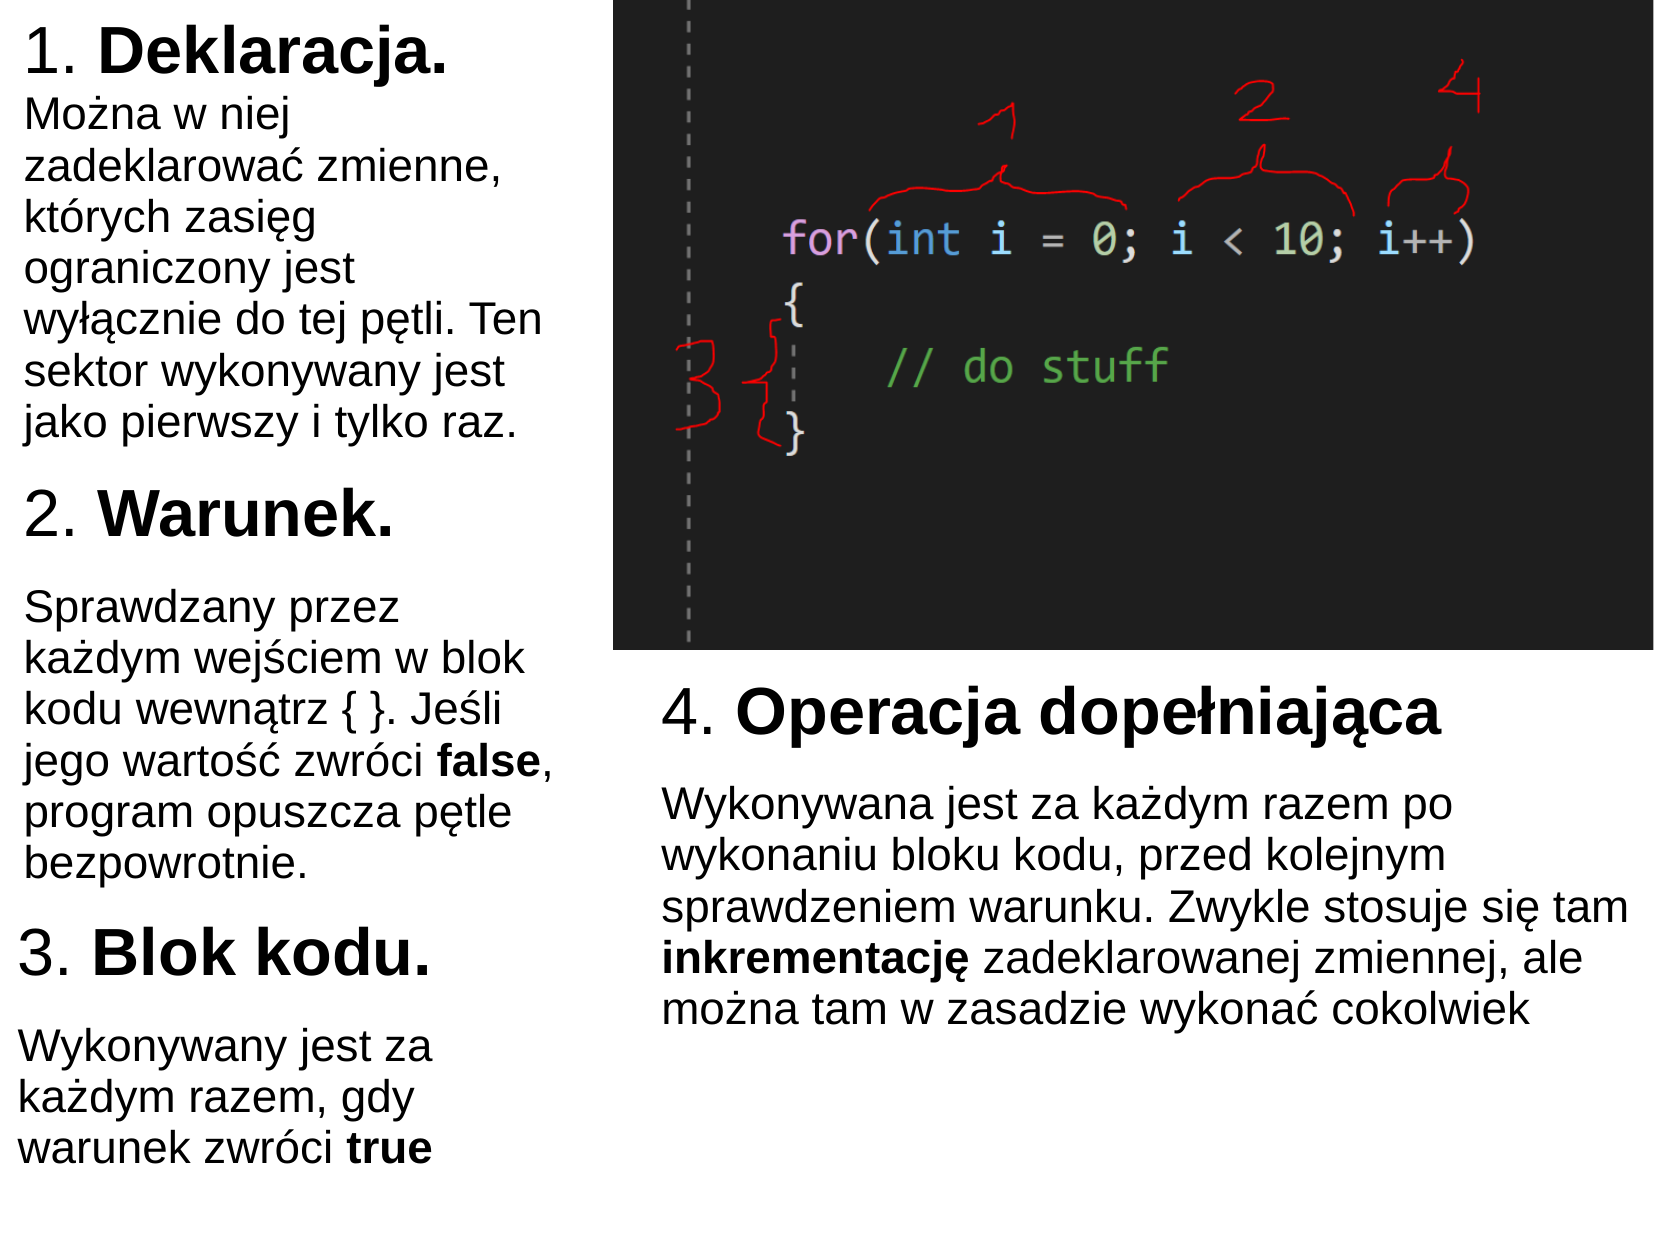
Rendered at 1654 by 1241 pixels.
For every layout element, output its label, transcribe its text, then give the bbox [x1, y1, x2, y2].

picture [613, 0, 1654, 650]
list 1. Deklaracja. Można w niej zadeklarować zmienne, których zasięg ograniczony jest wyłącznie do tej pętli. Ten sektor wykonywany jest jako pierwszy i tylko raz. 2. Warunek. Sprawdzany przez każdym wejściem w blok kodu wewnątrz { }. Jeśli jego wartość zwróci false, program opuszcza pętle bezpowrotnie. [0, 13, 556, 887]
list 3. Blok kodu. Wykonywany jest za każdym razem, gdy warunek zwróci true [0, 915, 538, 1241]
list 4. Operacja dopełniająca Wykonywana jest za każdym razem po wykonaniu bloku kodu, przed kolejnym sprawdzeniem warunku. Zwykle stosuje się tam inkrementację zadeklarowanej zmiennej, ale można tam w zasadzie wykonać cokolwiek [590, 673, 1630, 1205]
